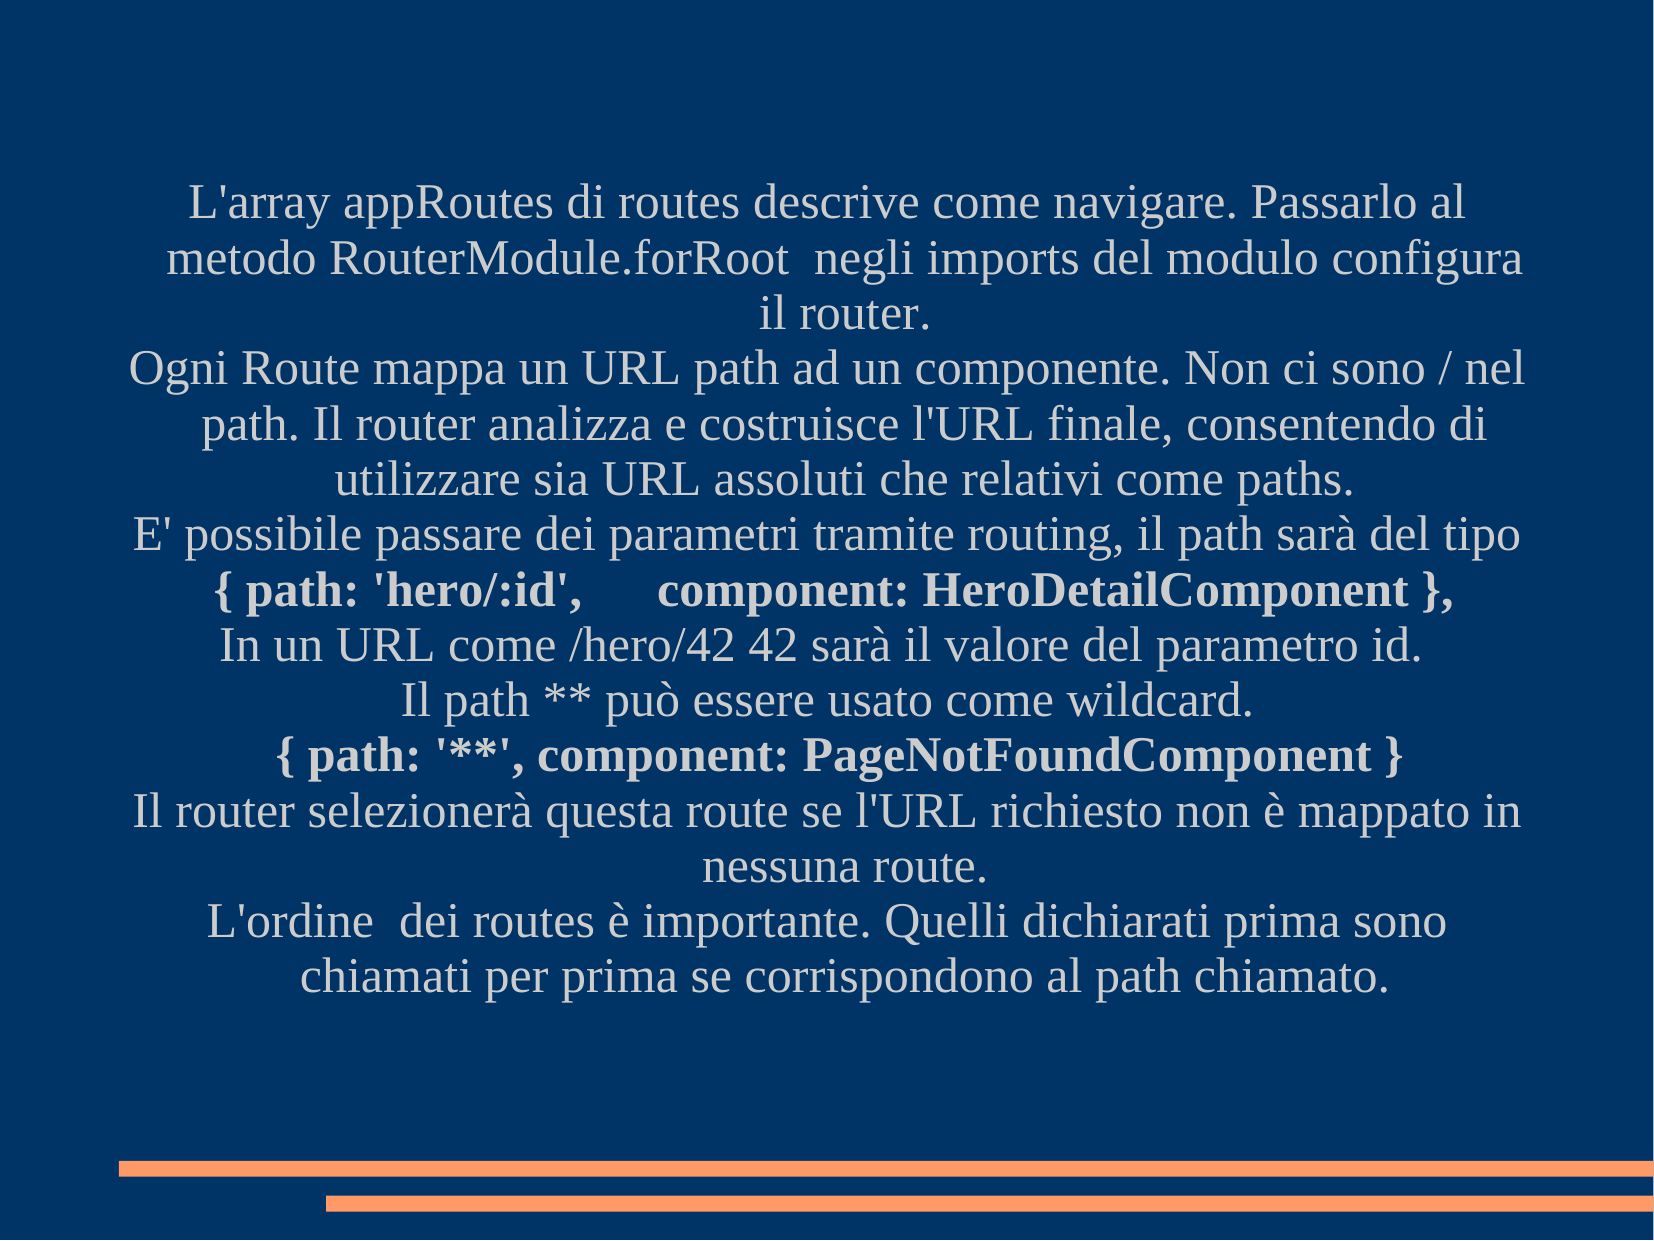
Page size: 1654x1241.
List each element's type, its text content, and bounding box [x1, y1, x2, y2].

subtitle L'array appRoutes di routes descrive come navigare. Passarlo al metodo RouterModule.forRoot negli imports del modulo configura il router. Ogni Route mappa un URL path ad un componente. Non ci sono / nel path. Il router analizza e costruisce l'URL finale, consentendo di utilizzare sia URL assoluti che relativi come paths. E' possibile passare dei parametri tramite routing, il path sarà del tipo { path: 'hero/:id', component: HeroDetailComponent }, In un URL come /hero/42 42 sarà il valore del parametro id. Il path ** può essere usato come wildcard. { path: '**', component: PageNotFoundComponent } Il router selezionerà questa route se l'URL richiesto non è mappato in nessuna route. L'ordine dei routes è importante. Quelli dichiarati prima sono chiamati per prima se corrispondono al path chiamato. [121, 46, 1534, 1132]
